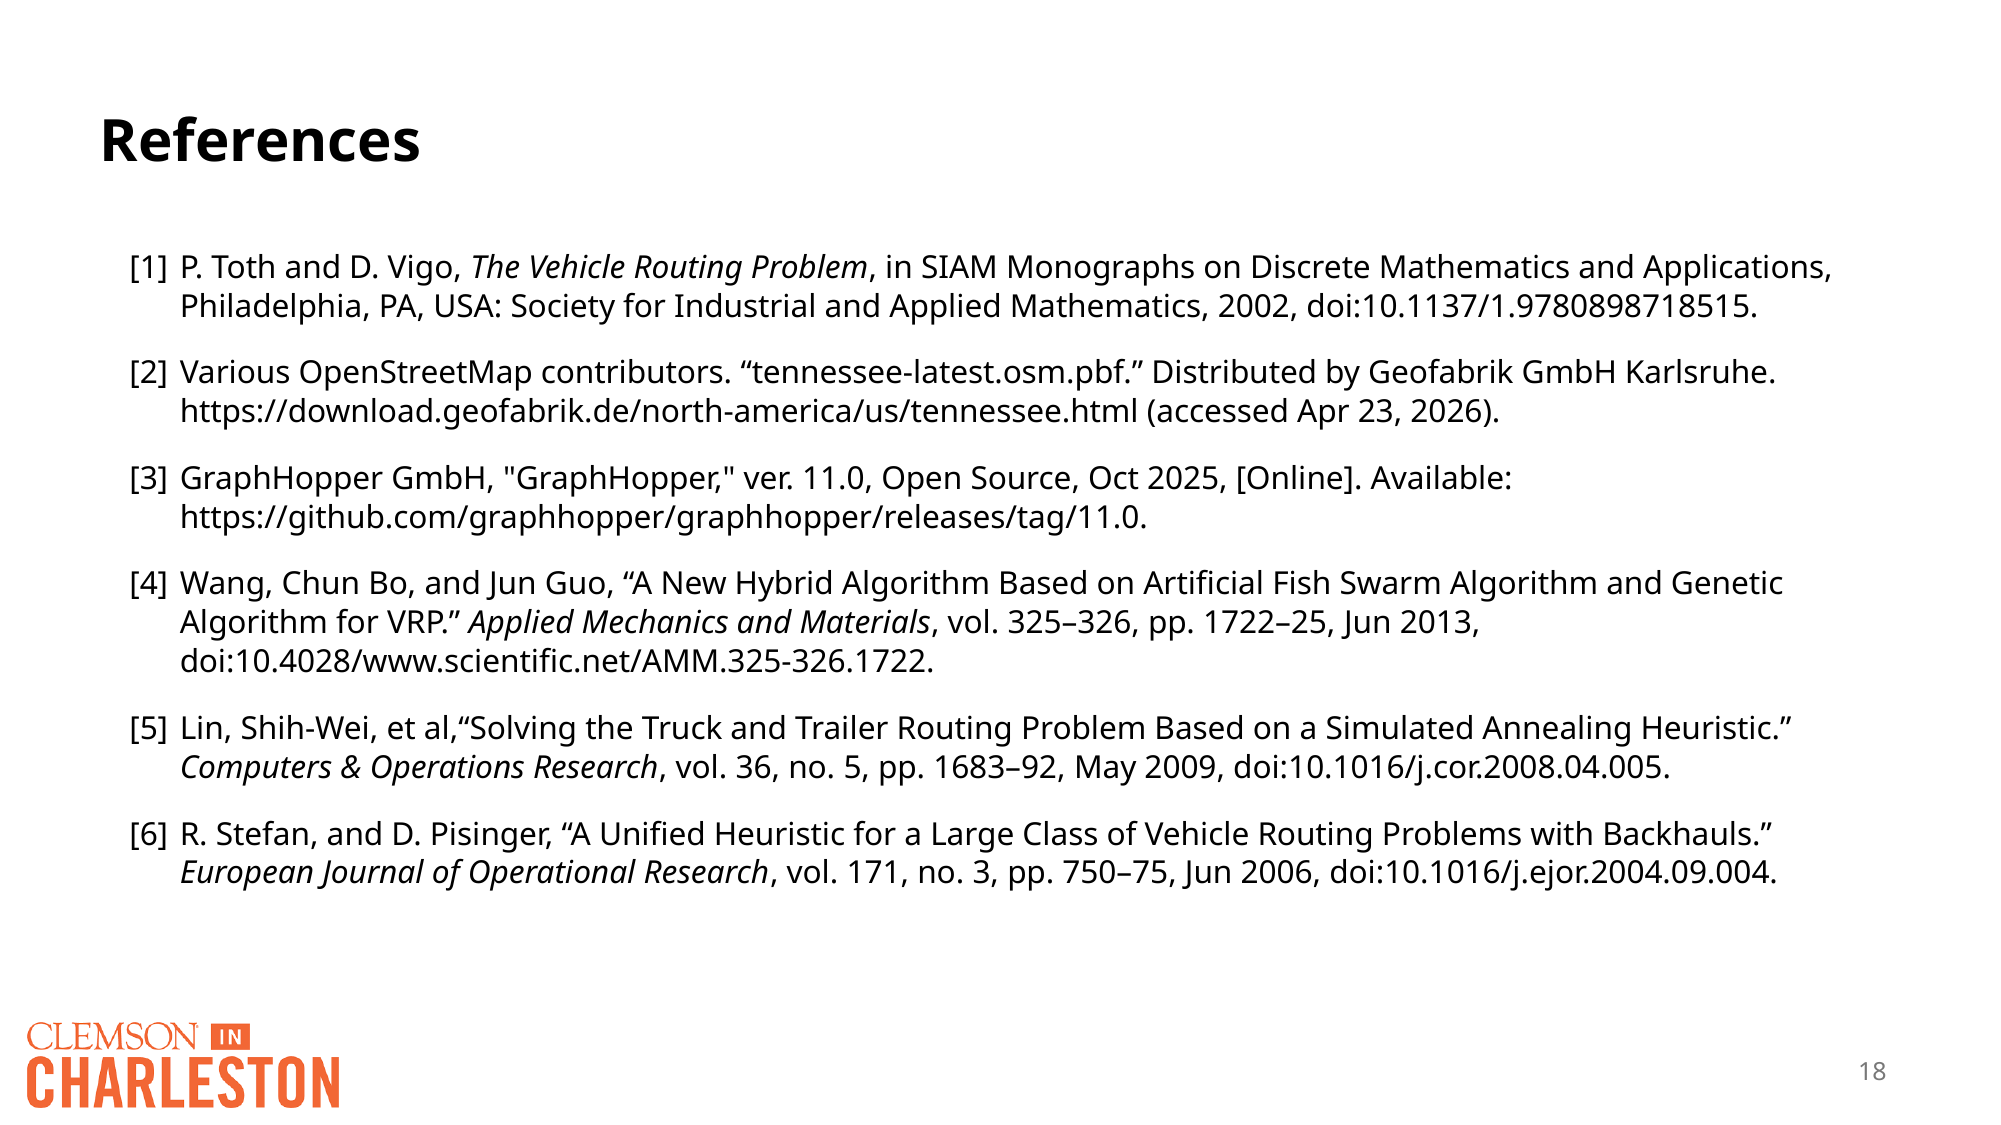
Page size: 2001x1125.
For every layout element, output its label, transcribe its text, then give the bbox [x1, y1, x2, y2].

list P. Toth and D. Vigo, The Vehicle Routing Problem, in SIAM Monographs on Discrete Mathematics and Applications, Philadelphia, PA, USA: Society for Industrial and Applied Mathematics, 2002, doi:10.1137/1.9780898718515. Various OpenStreetMap contributors. “tennessee-latest.osm.pbf.” Distributed by Geofabrik GmbH Karlsruhe. https://download.geofabrik.de/north-america/us/tennessee.html (accessed Apr 23, 2026). GraphHopper GmbH, "GraphHopper," ver. 11.0, Open Source, Oct 2025, [Online]. Available: https://github.com/graphhopper/graphhopper/releases/tag/11.0. Wang, Chun Bo, and Jun Guo, “A New Hybrid Algorithm Based on Artificial Fish Swarm Algorithm and Genetic Algorithm for VRP.” Applied Mechanics and Materials, vol. 325–326, pp. 1722–25, Jun 2013, doi:10.4028/www.scientific.net/AMM.325-326.1722. Lin, Shih-Wei, et al,“Solving the Truck and Trailer Routing Problem Based on a Simulated Annealing Heuristic.” Computers & Operations Research, vol. 36, no. 5, pp. 1683–92, May 2009, doi:10.1016/j.cor.2008.04.005. R. Stefan, and D. Pisinger, “A Unified Heuristic for a Large Class of Vehicle Routing Problems with Backhauls.” European Journal of Operational Research, vol. 171, no. 3, pp. 750–75, Jun 2006, doi:10.1016/j.ejor.2004.09.004. [112, 247, 1913, 901]
picture [27, 1022, 339, 1108]
title References [99, 44, 1900, 233]
